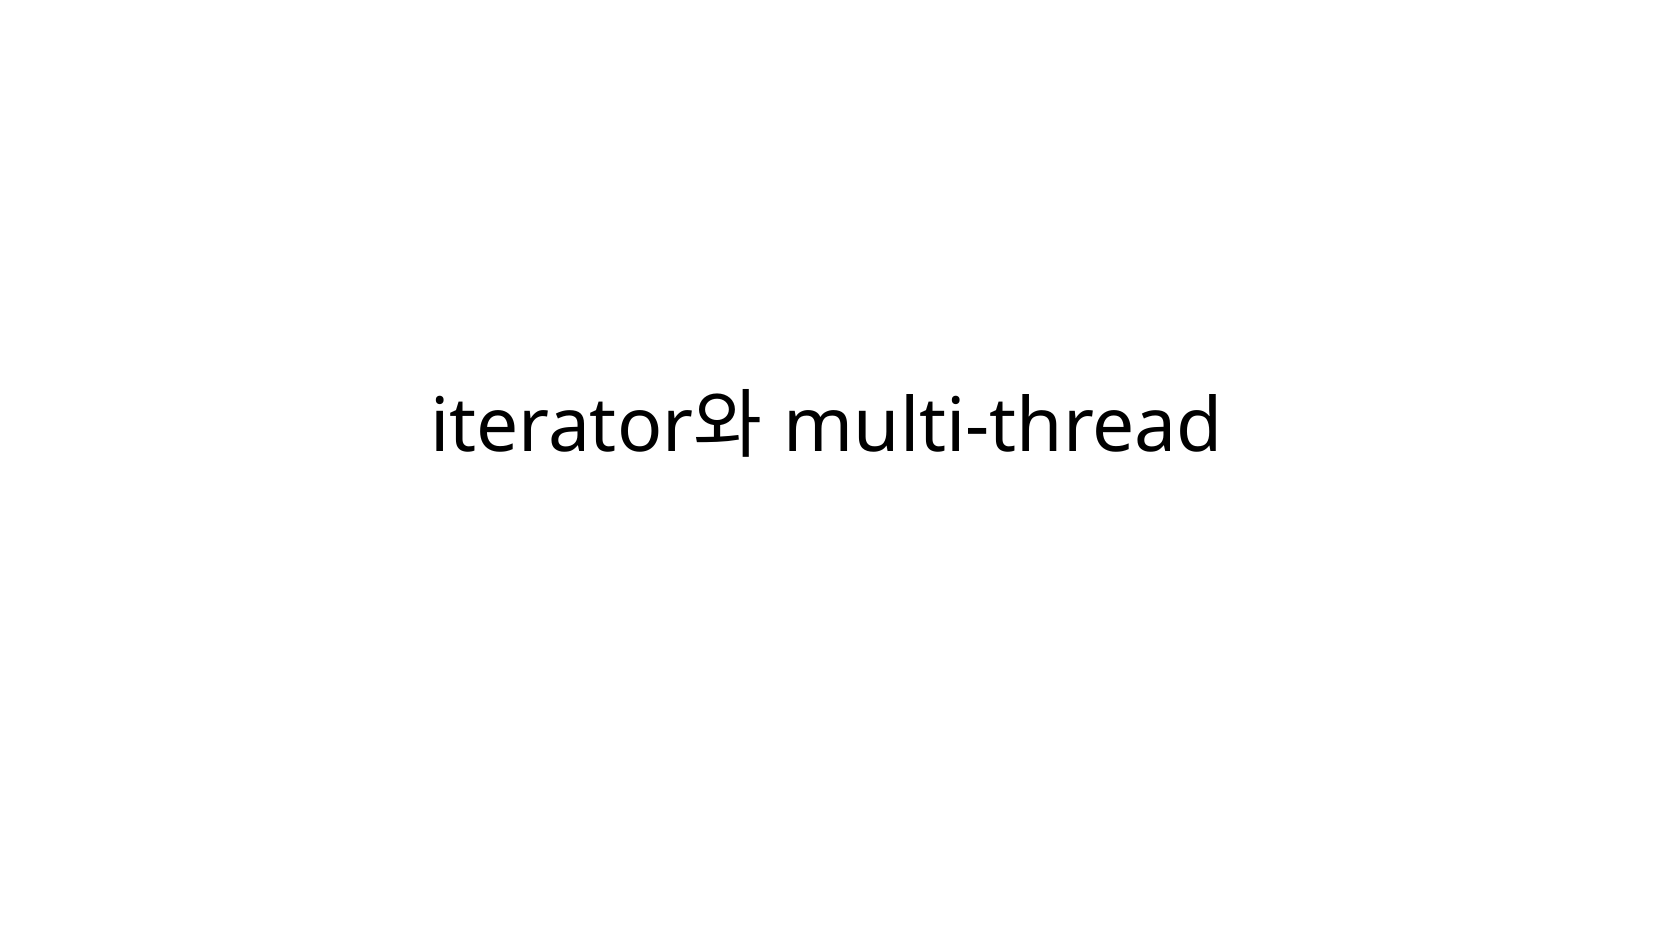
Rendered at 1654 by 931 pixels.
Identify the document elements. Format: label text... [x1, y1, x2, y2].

title iterator와 multi-thread [82, 340, 1571, 497]
